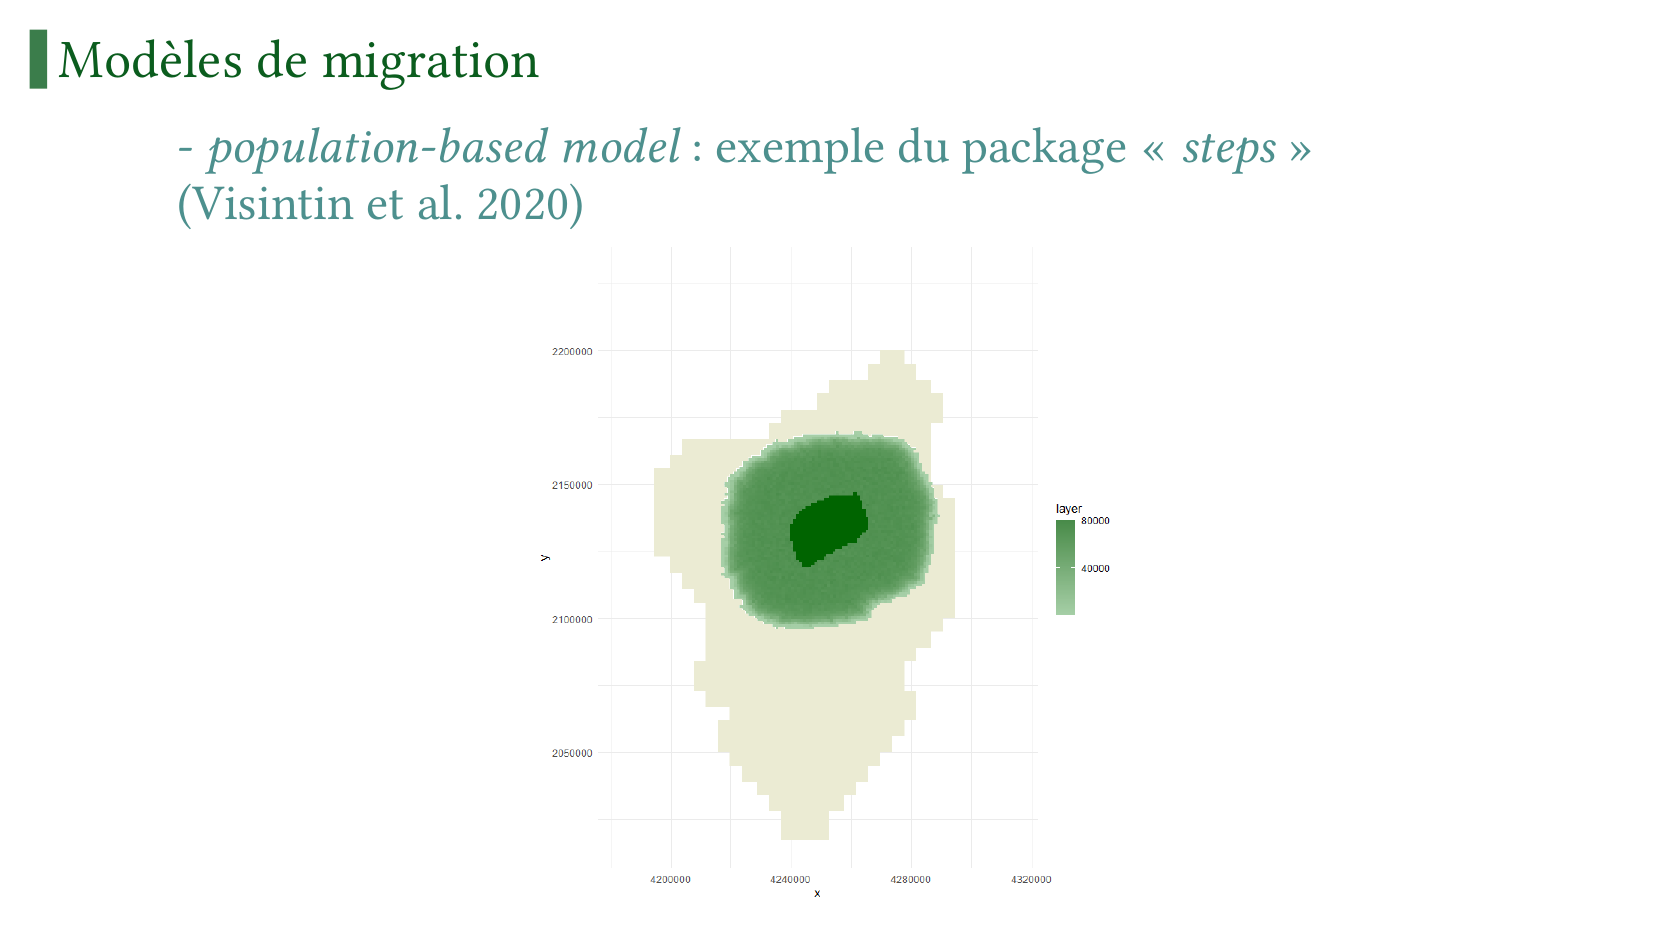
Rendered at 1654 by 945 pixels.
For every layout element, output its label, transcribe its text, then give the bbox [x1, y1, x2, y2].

text_box [29, 29, 48, 89]
picture [531, 241, 1122, 905]
text_box - population-based model : exemple du package « steps » (Visintin et al. 2020) [177, 118, 1571, 689]
subtitle Modèles de migration [59, 29, 1571, 119]
